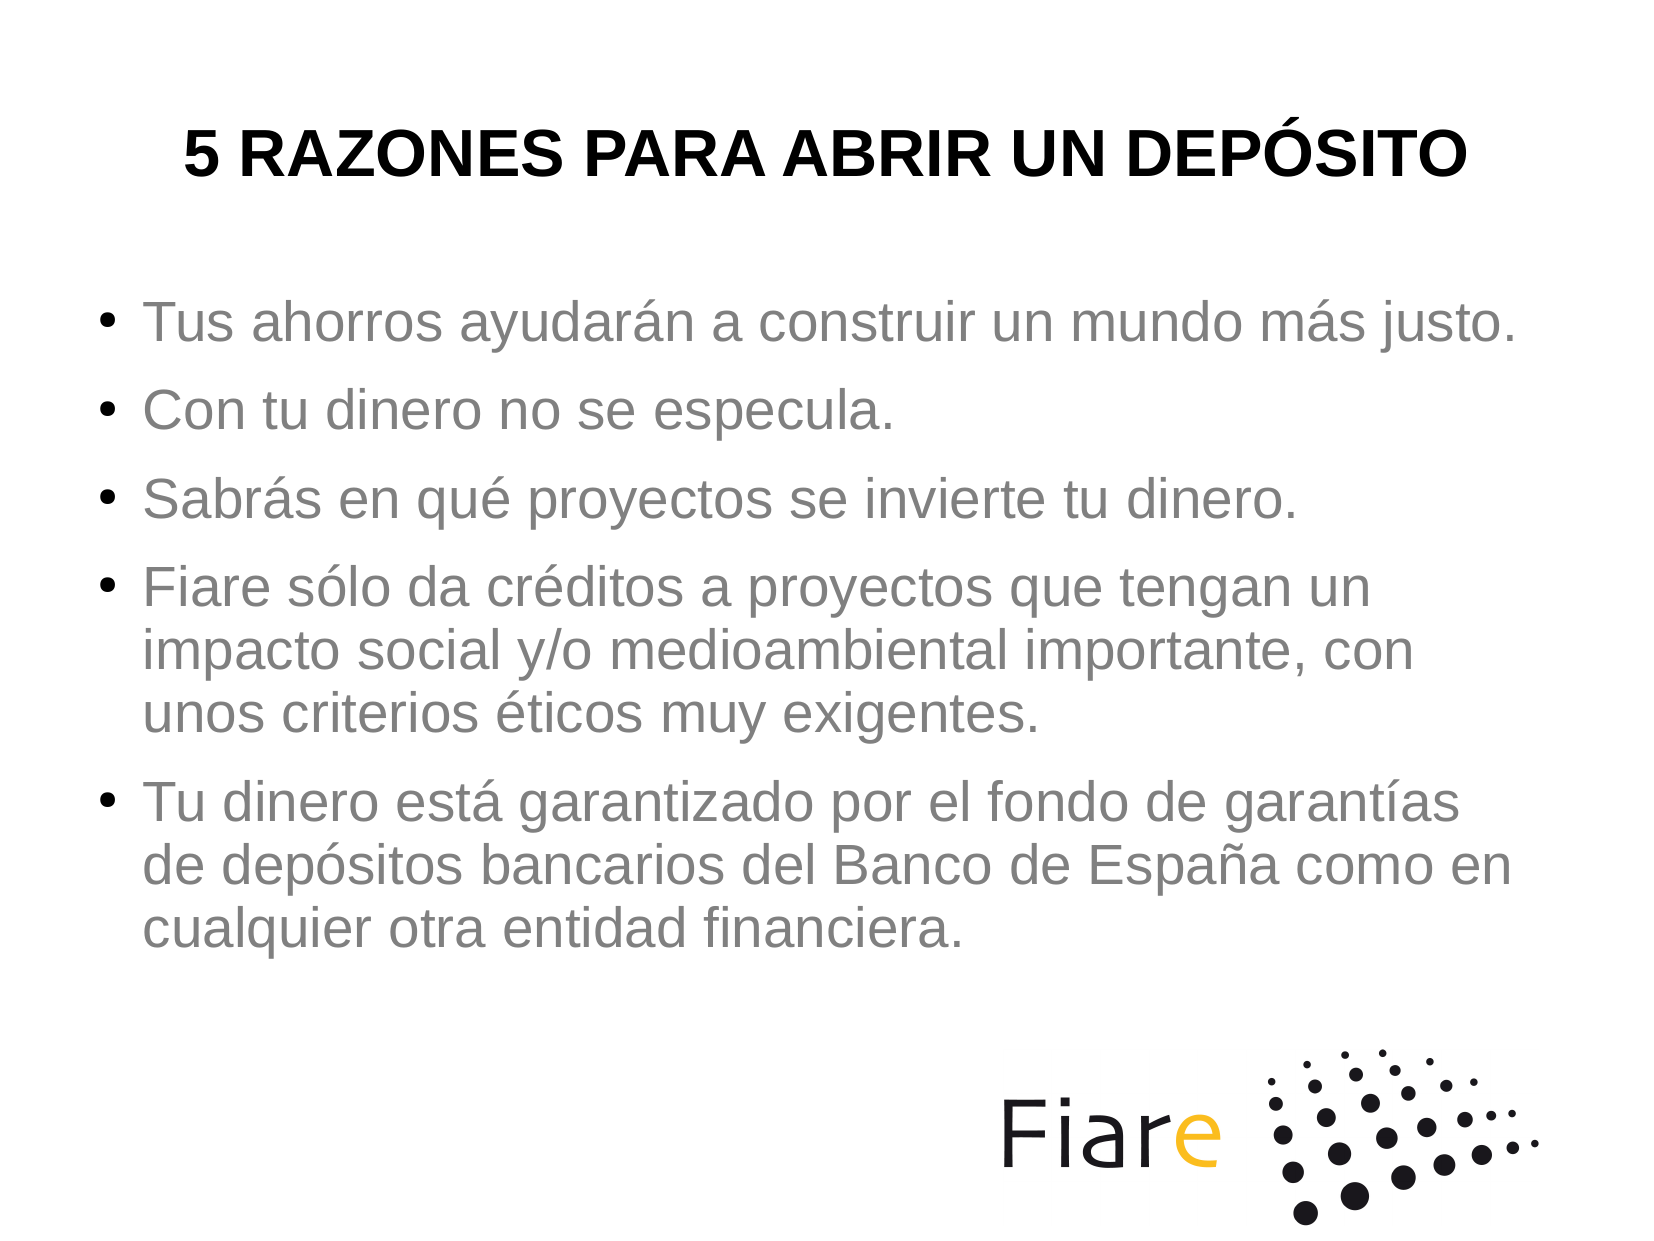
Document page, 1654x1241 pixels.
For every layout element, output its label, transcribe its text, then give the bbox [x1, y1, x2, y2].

title 5 RAZONES PARA ABRIR UN DEPÓSITO [82, 49, 1571, 257]
picture [1003, 1049, 1539, 1226]
list Tus ahorros ayudarán a construir un mundo más justo. Con tu dinero no se especula. Sabrás en qué proyectos se invierte tu dinero. Fiare sólo da créditos a proyectos que tengan un impacto social y/o medioambiental importante, con unos criterios éticos muy exigentes. Tu dinero está garantizado por el fondo de garantías de depósitos bancarios del Banco de España como en cualquier otra entidad financiera. [82, 290, 1538, 1010]
